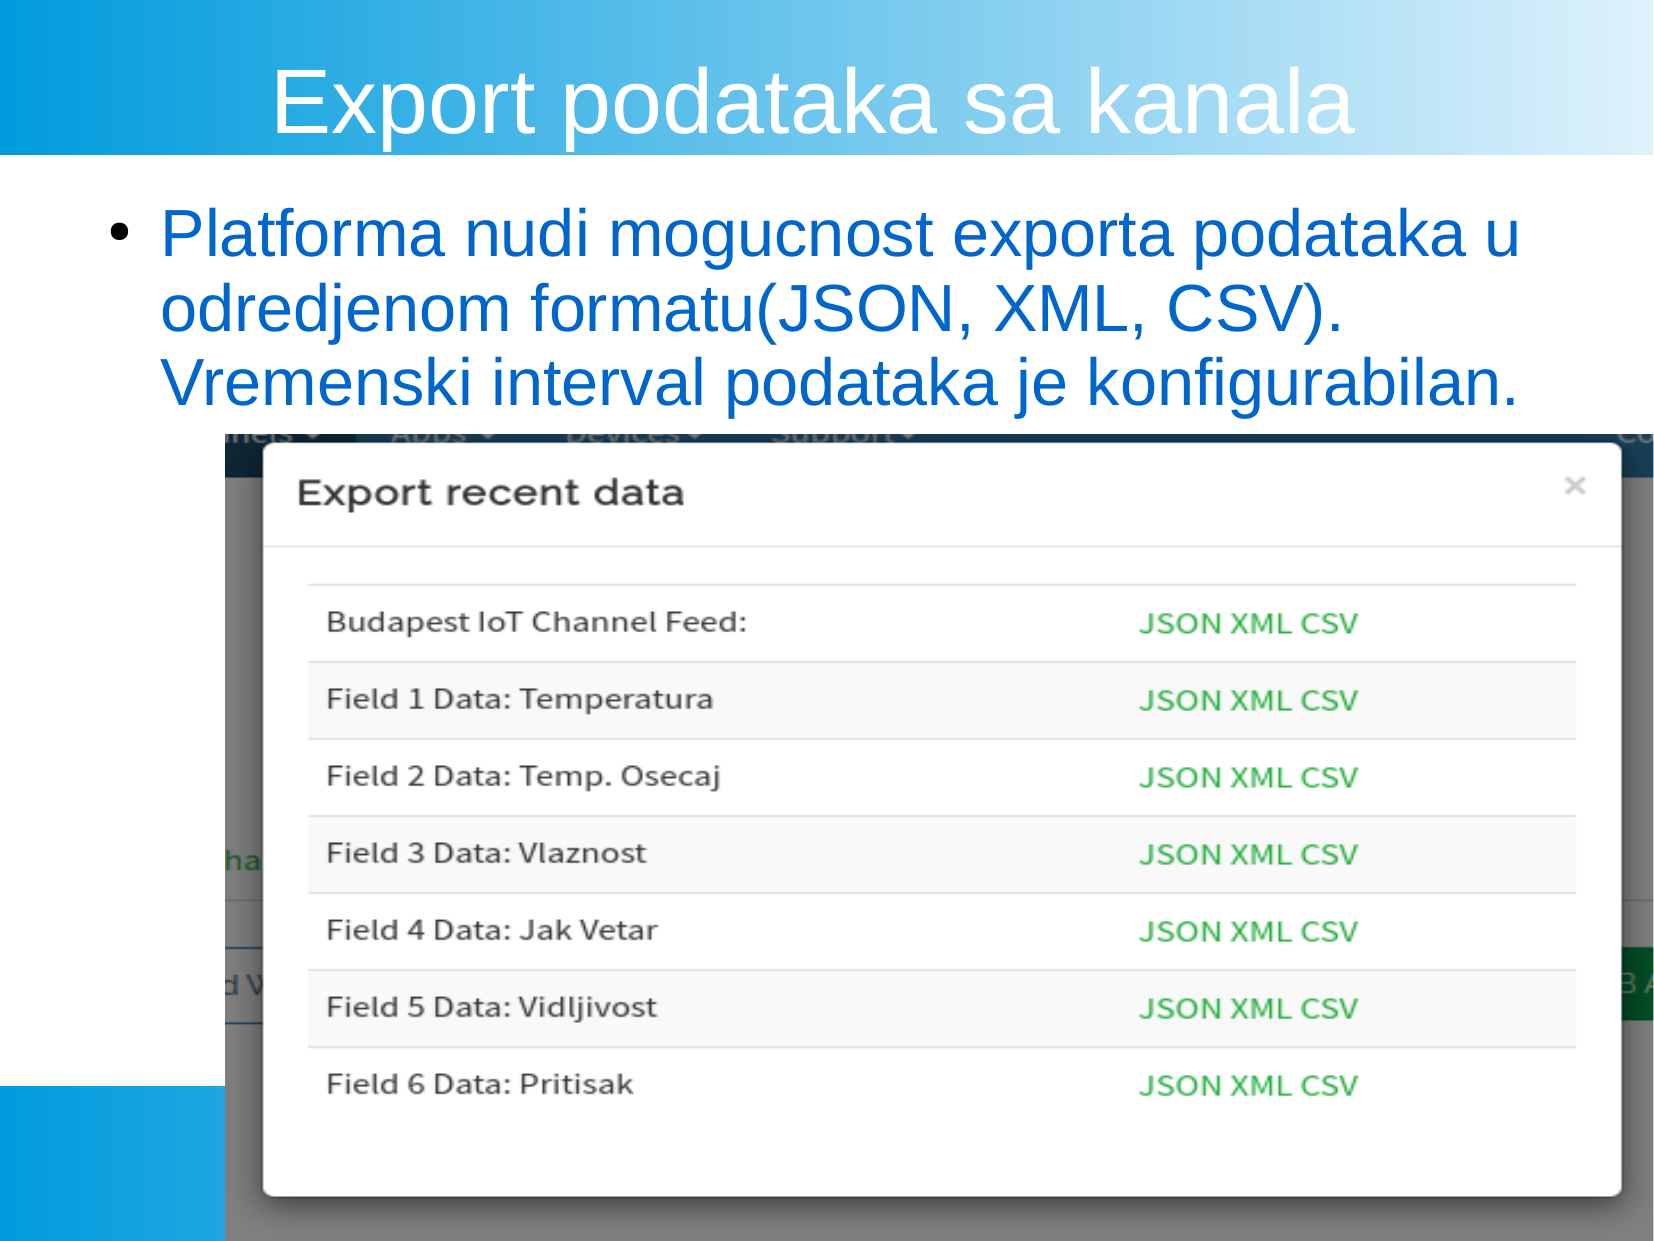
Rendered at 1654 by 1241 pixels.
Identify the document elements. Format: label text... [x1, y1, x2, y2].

list Platforma nudi mogucnost exporta podataka u odredjenom formatu(JSON, XML, CSV). Vremenski interval podataka je konfigurabilan. [90, 195, 1579, 916]
title Export podataka sa kanala [82, 49, 1571, 155]
picture [225, 434, 1654, 1241]
